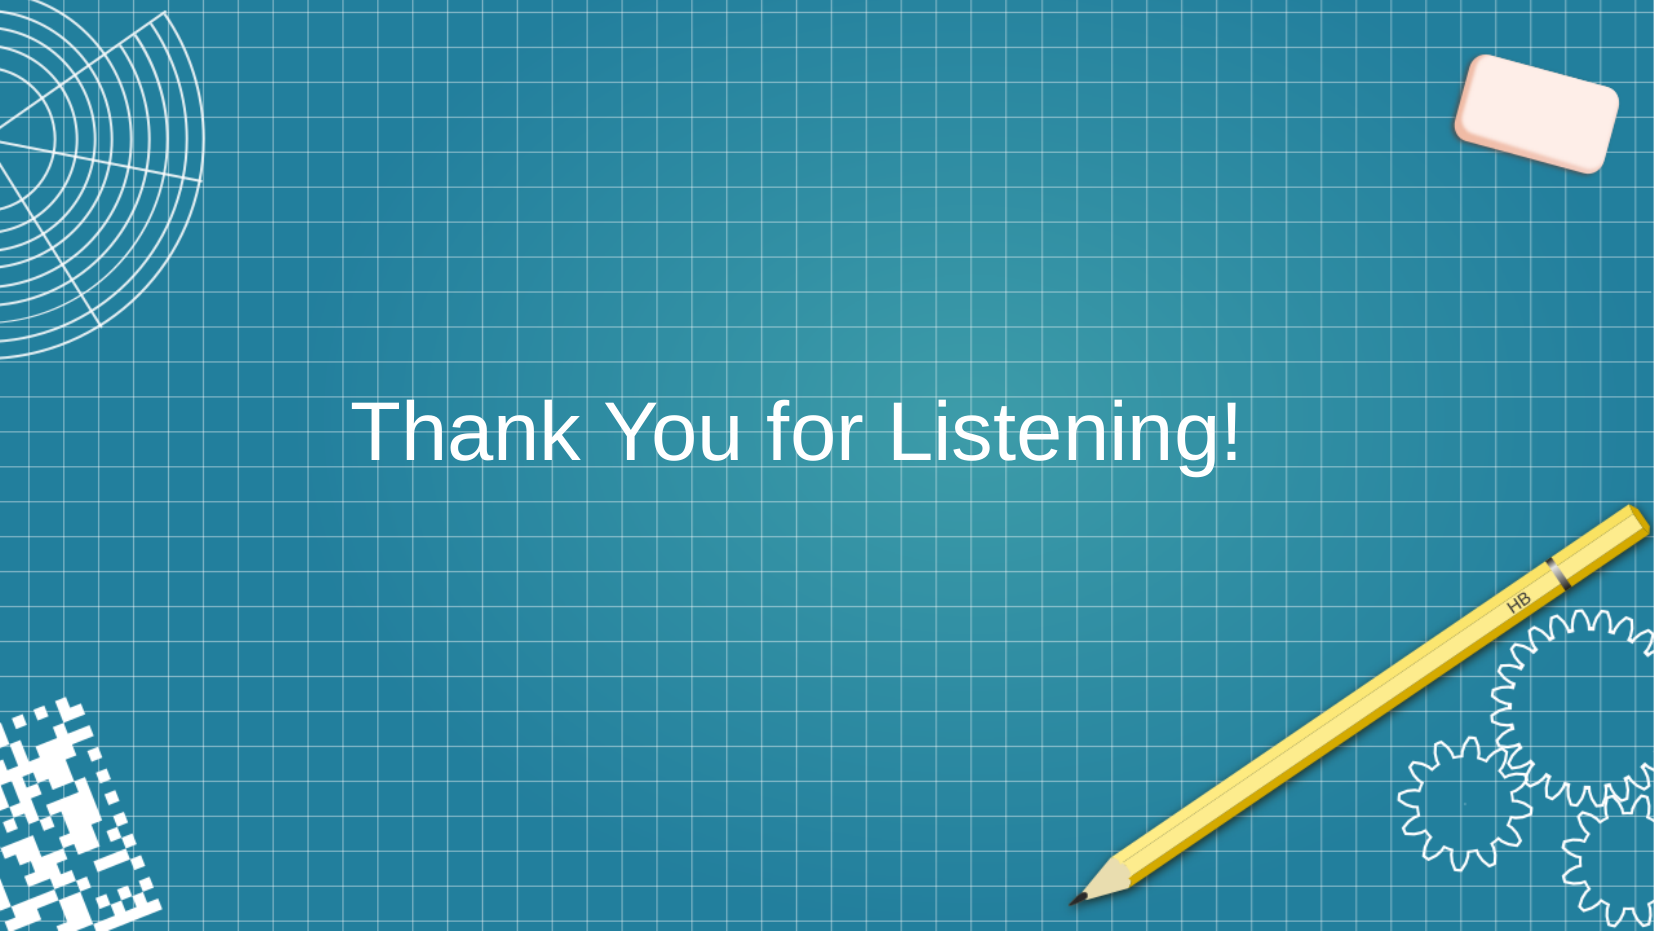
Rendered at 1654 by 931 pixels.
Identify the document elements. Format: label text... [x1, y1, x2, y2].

picture [0, 0, 1654, 931]
title Thank You for Listening! [206, 354, 1388, 510]
